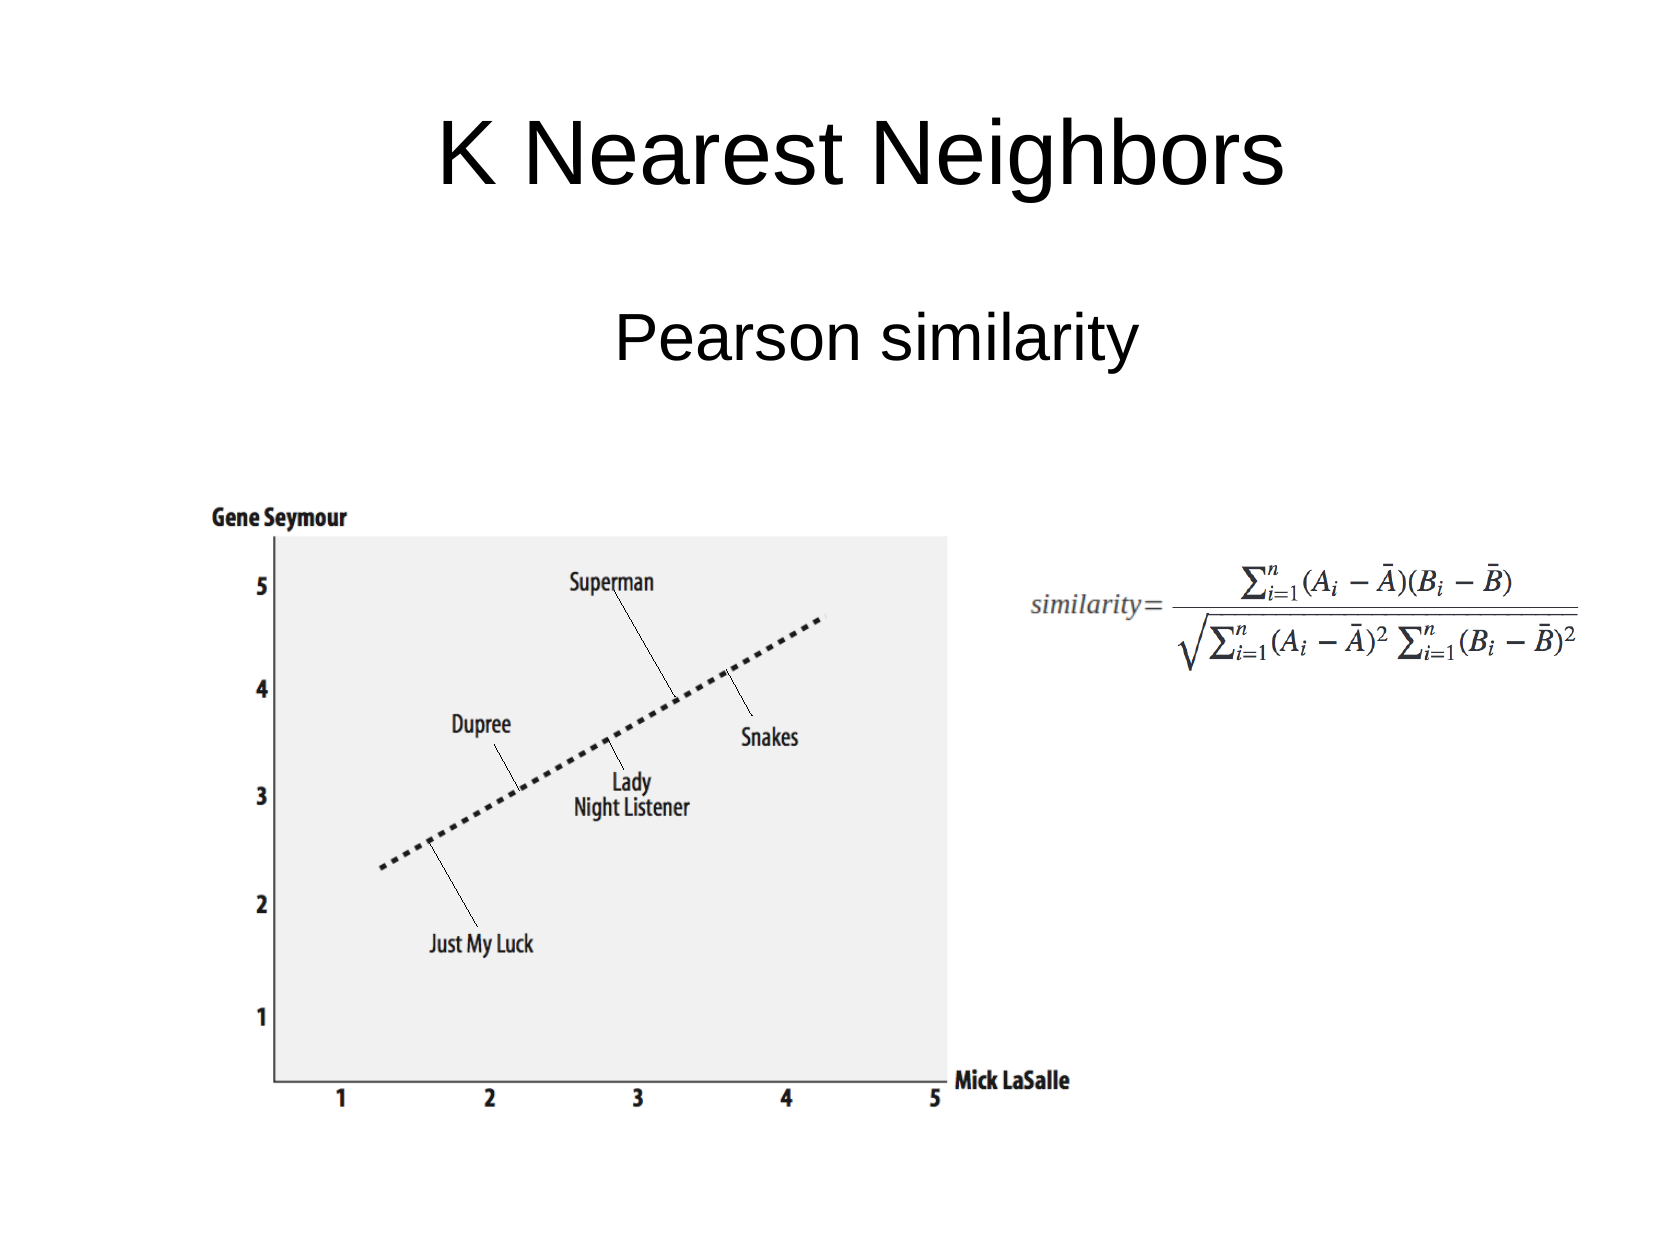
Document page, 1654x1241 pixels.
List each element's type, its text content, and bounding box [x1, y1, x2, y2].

title K Nearest Neighbors [82, 49, 1571, 257]
picture [200, 501, 1579, 1123]
text_box Pearson similarity [543, 300, 1216, 390]
